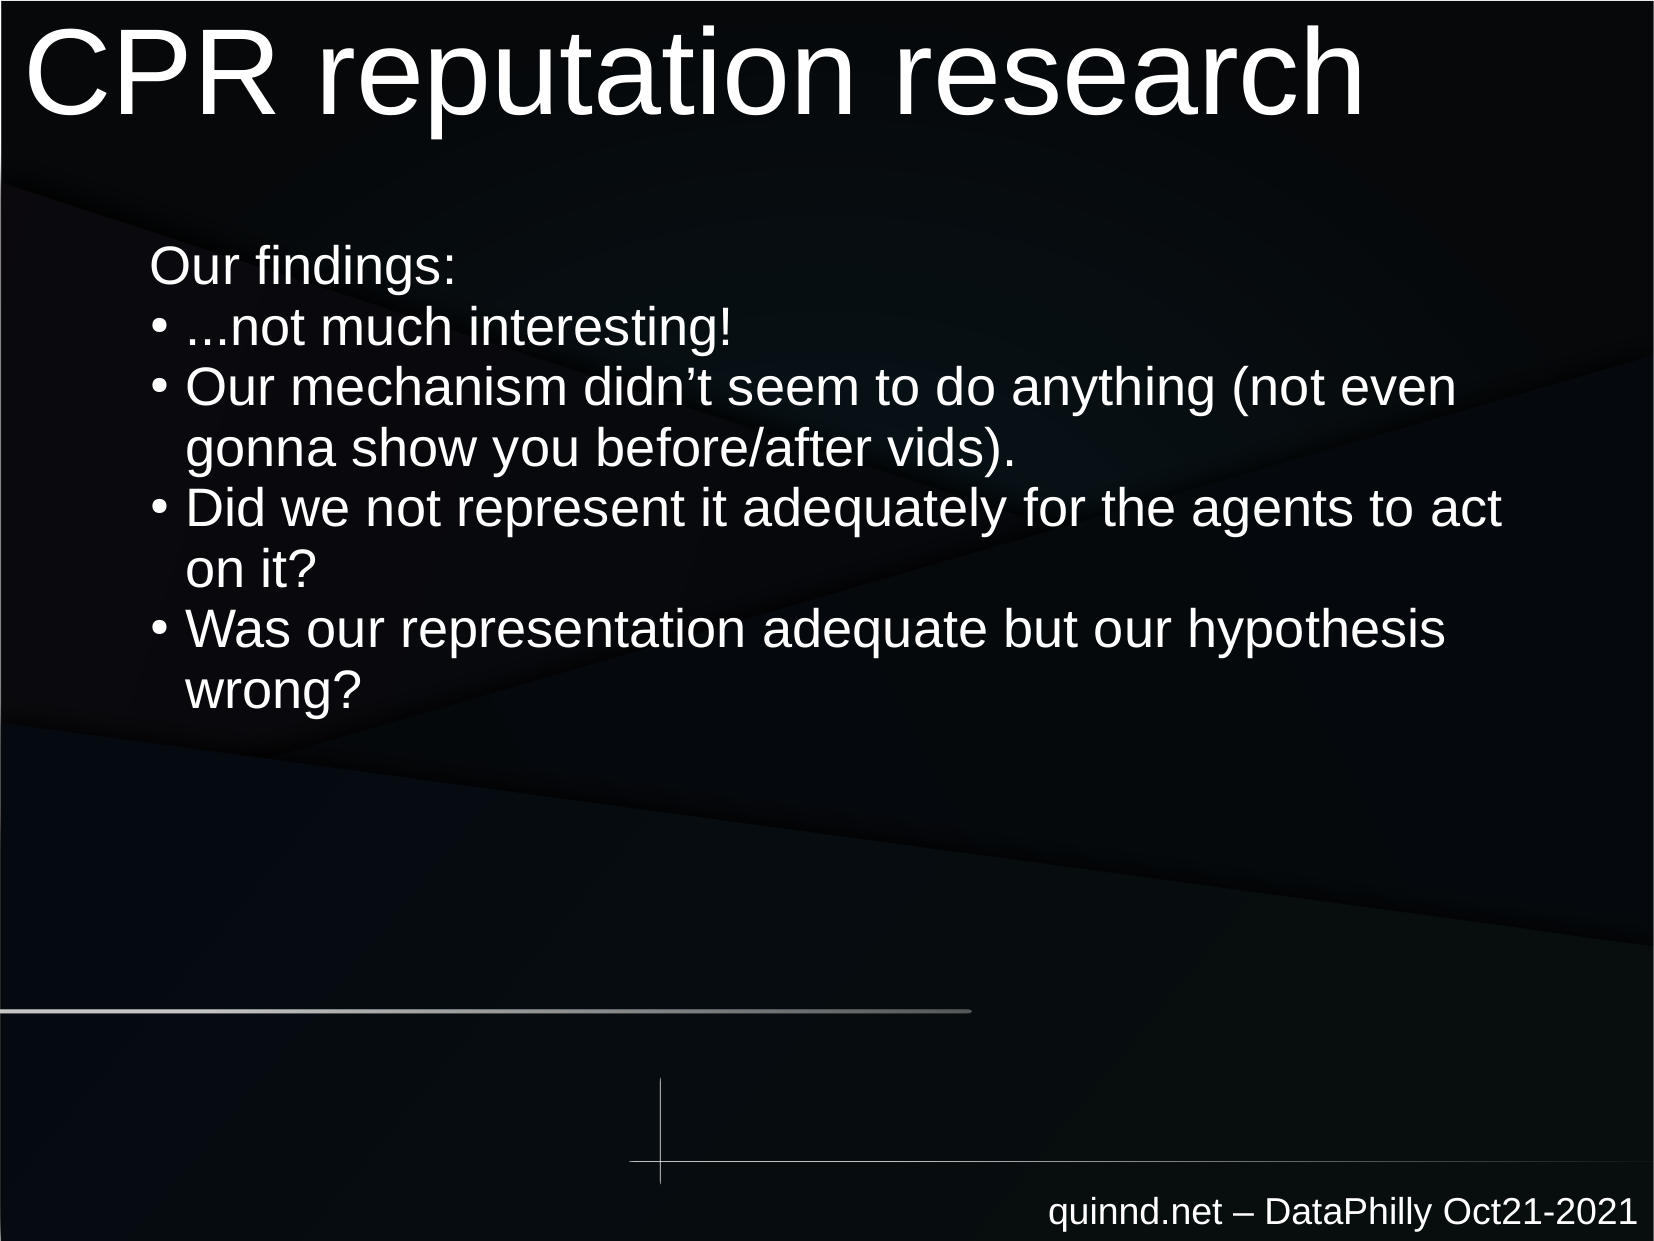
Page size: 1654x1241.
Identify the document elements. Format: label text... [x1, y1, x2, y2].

picture [0, 0, 1654, 1241]
title CPR reputation research [23, 0, 1501, 145]
text_box Our findings: ...not much interesting! Our mechanism didn’t seem to do anything (not even gonna show you before/after vids). Did we not represent it adequately for the agents to act on it? Was our representation adequate but our hypothesis wrong? [135, 228, 1561, 886]
